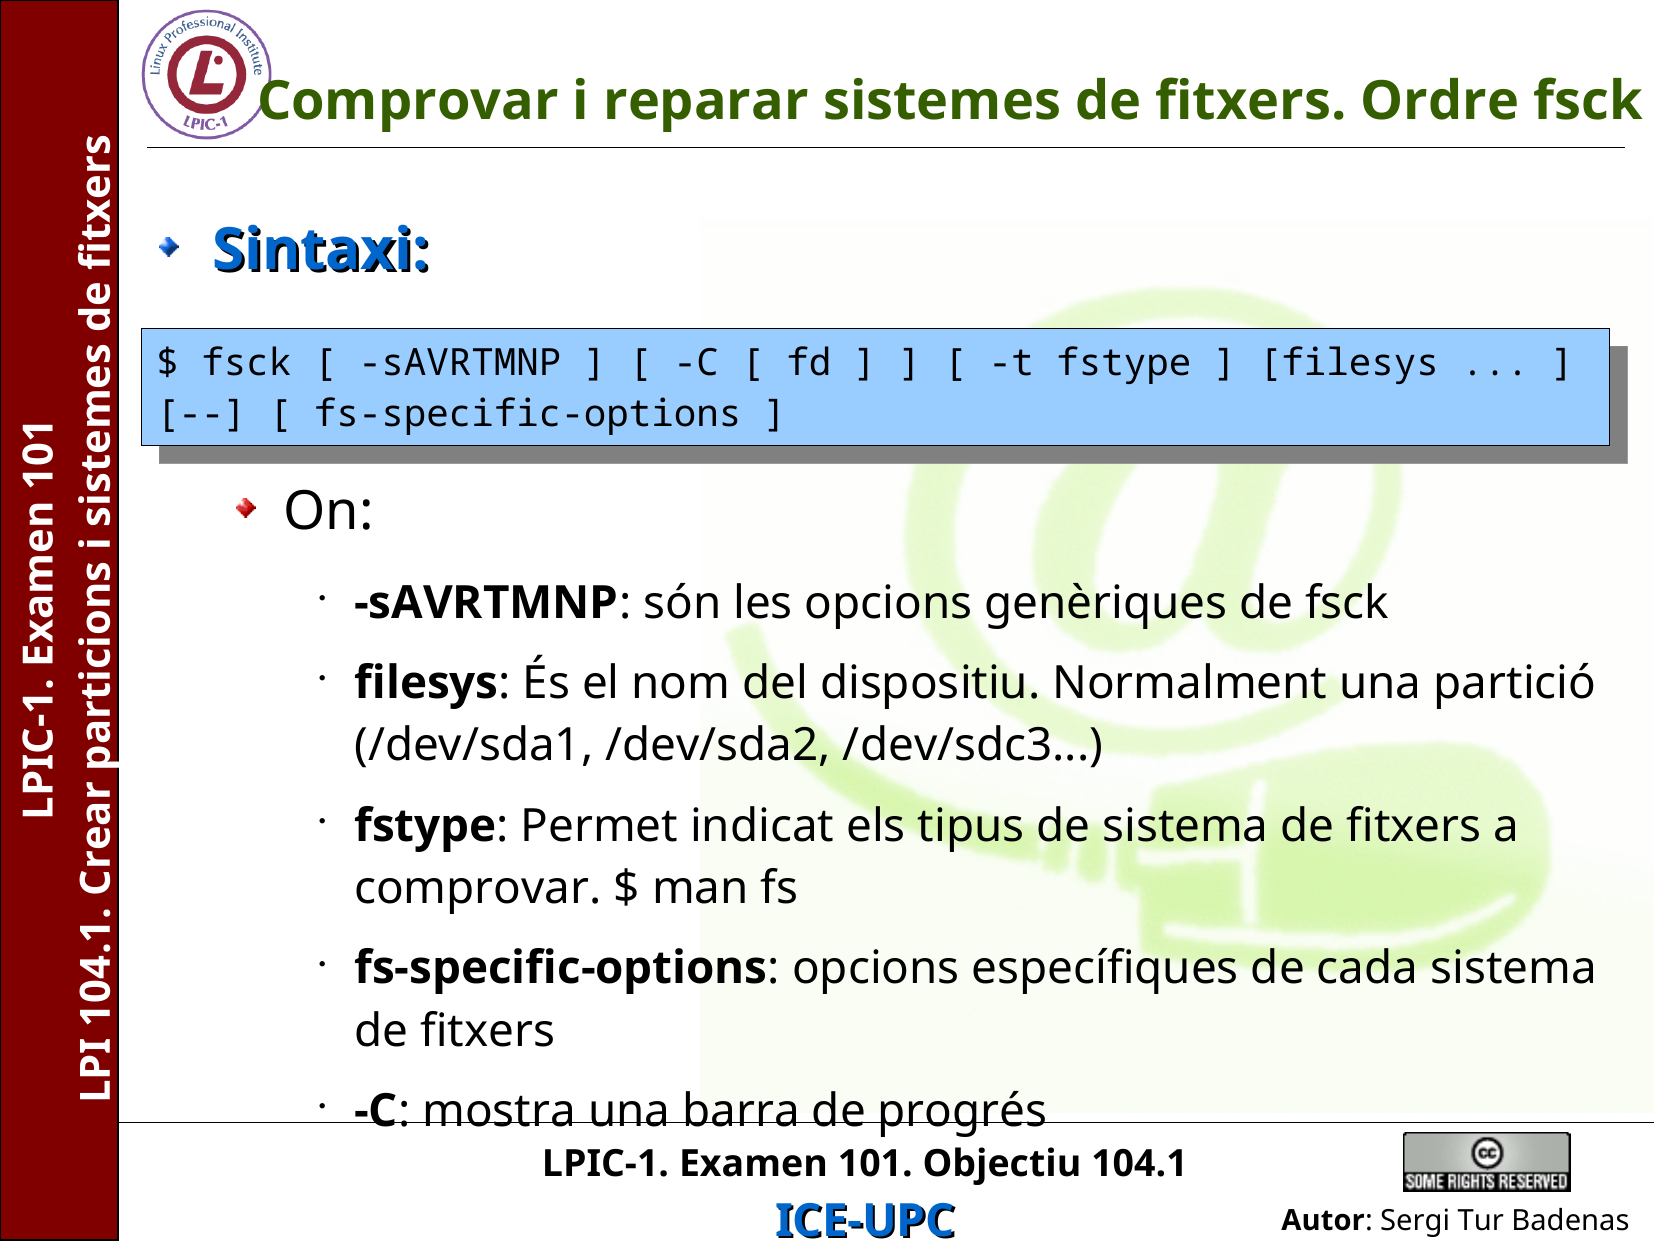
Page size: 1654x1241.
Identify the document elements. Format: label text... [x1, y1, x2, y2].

picture [885, 1106, 898, 1113]
picture [913, 1106, 928, 1113]
picture [1006, 1106, 1018, 1111]
picture [796, 1106, 815, 1113]
title Comprovar i reparar sistemes de fitxers. Ordre fsck [206, 56, 1654, 141]
picture [732, 1106, 740, 1113]
picture [931, 1106, 945, 1113]
picture [847, 1106, 859, 1111]
picture [959, 1106, 972, 1113]
picture [744, 1106, 759, 1113]
picture [976, 1106, 984, 1113]
picture [706, 1106, 728, 1113]
picture [135, 5, 277, 142]
picture [862, 1106, 881, 1113]
picture [901, 1106, 909, 1113]
picture [818, 1106, 831, 1113]
picture [988, 1106, 1003, 1113]
picture [948, 1106, 956, 1113]
picture [763, 1106, 792, 1113]
picture [1031, 217, 1654, 1113]
picture [835, 1106, 844, 1113]
list Sintaxi: On: -sAVRTMNP: són les opcions genèriques de fsck filesys: És el nom del dispositiu. Normalment una partició (/dev/sda1, /dev/sda2, /dev/sdc3...) fstype: Permet indicat els tipus de sistema de fitxers a comprovar. $ man fs fs-specific-options: opcions específiques de cada sistema de fitxers -C: mostra una barra de progrés [141, 207, 1630, 1106]
text_box $ fsck [ -sAVRTMNP ] [ -C [ fd ] ] [ -t fstype ] [filesys ... ] [--] [ fs-specific-options ] [141, 328, 1610, 419]
picture [1021, 1106, 1030, 1113]
picture [1403, 1132, 1571, 1192]
